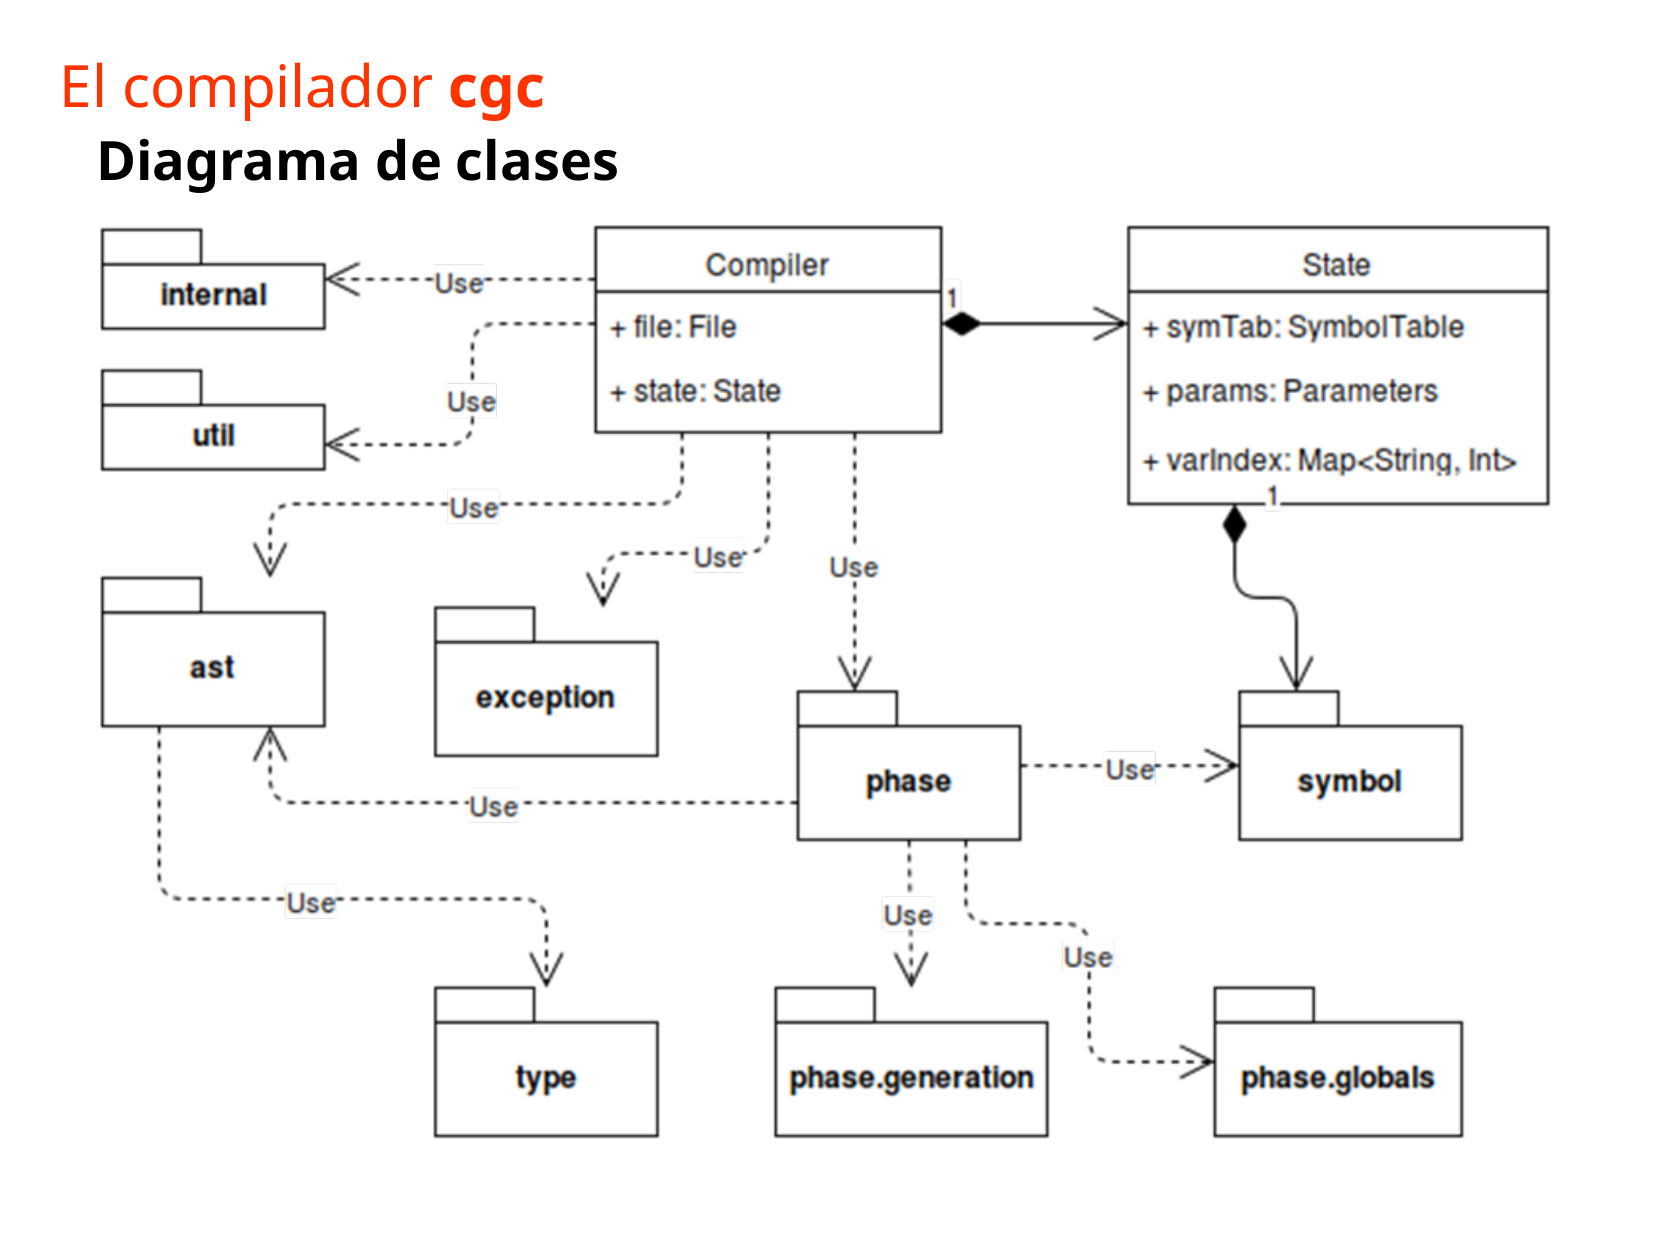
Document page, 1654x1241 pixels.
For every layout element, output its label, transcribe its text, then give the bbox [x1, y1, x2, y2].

text_box Diagrama de clases [81, 114, 1249, 195]
picture [99, 224, 1552, 1141]
text_box El compilador cgc [45, 38, 1591, 139]
